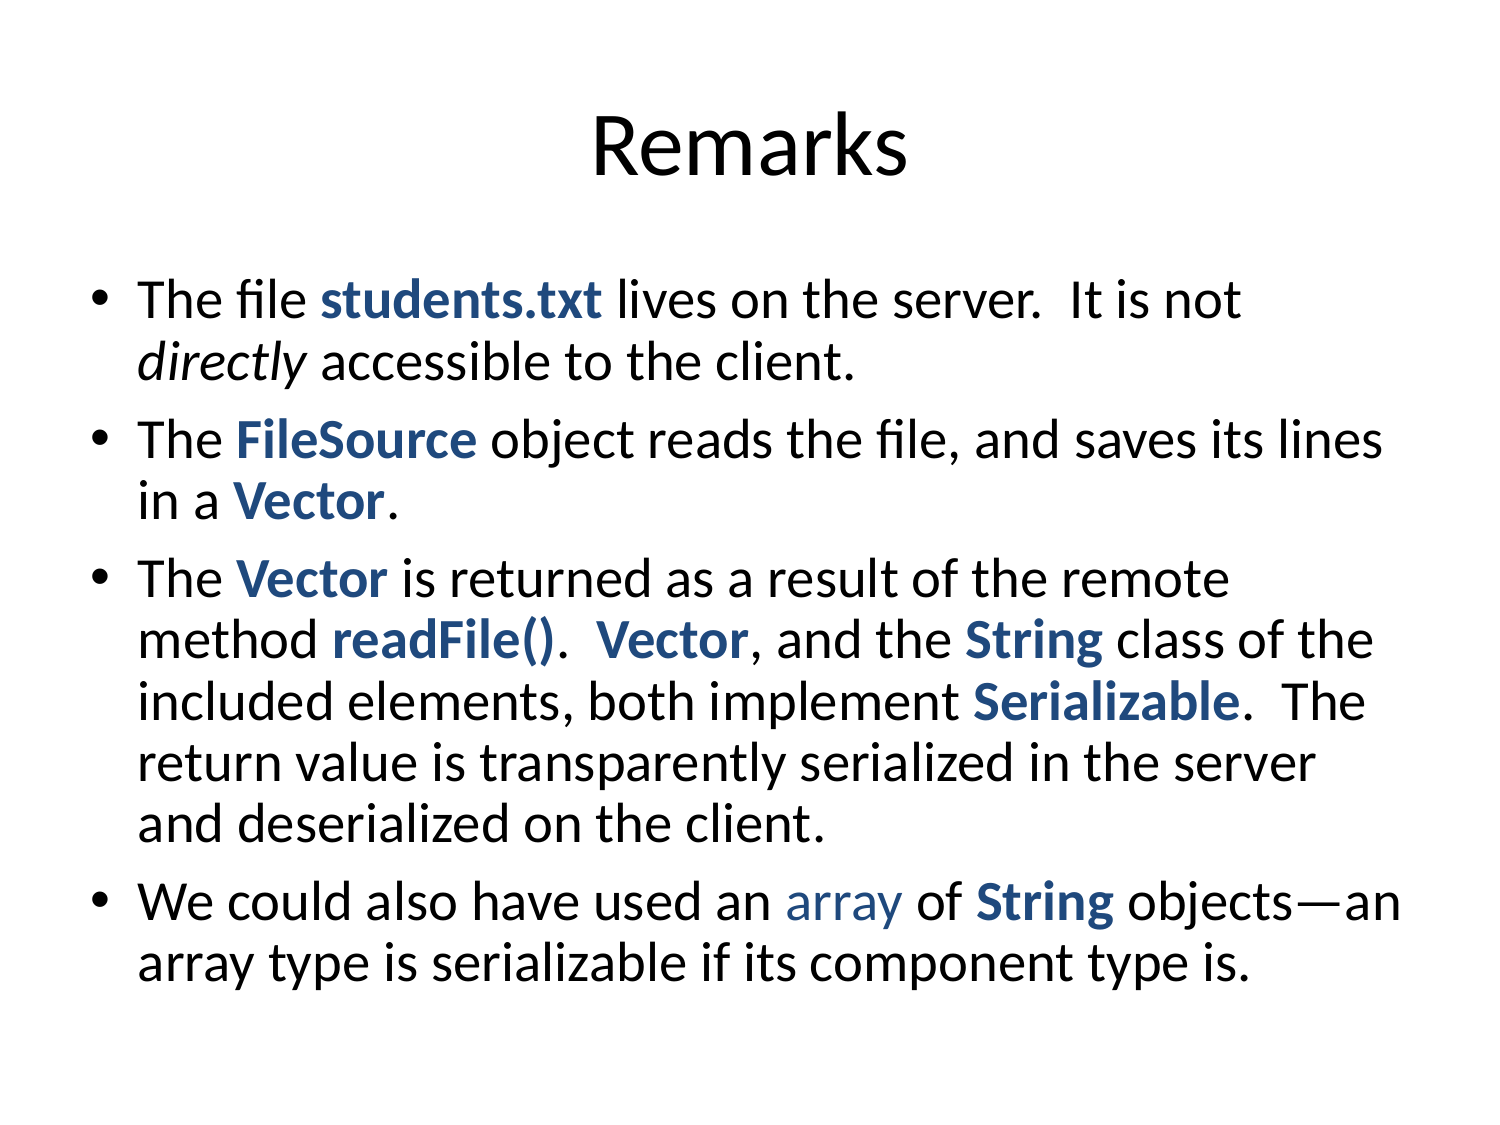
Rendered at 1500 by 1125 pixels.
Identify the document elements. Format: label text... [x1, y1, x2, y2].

title Remarks [75, 45, 1425, 233]
list The file students.txt lives on the server. It is not directly accessible to the client. The FileSource object reads the file, and saves its lines in a Vector. The Vector is returned as a result of the remote method readFile(). Vector, and the String class of the included elements, both implement Serializable. The return value is transparently serialized in the server and deserialized on the client. We could also have used an array of String objects—an array type is serializable if its component type is. [75, 262, 1425, 1005]
